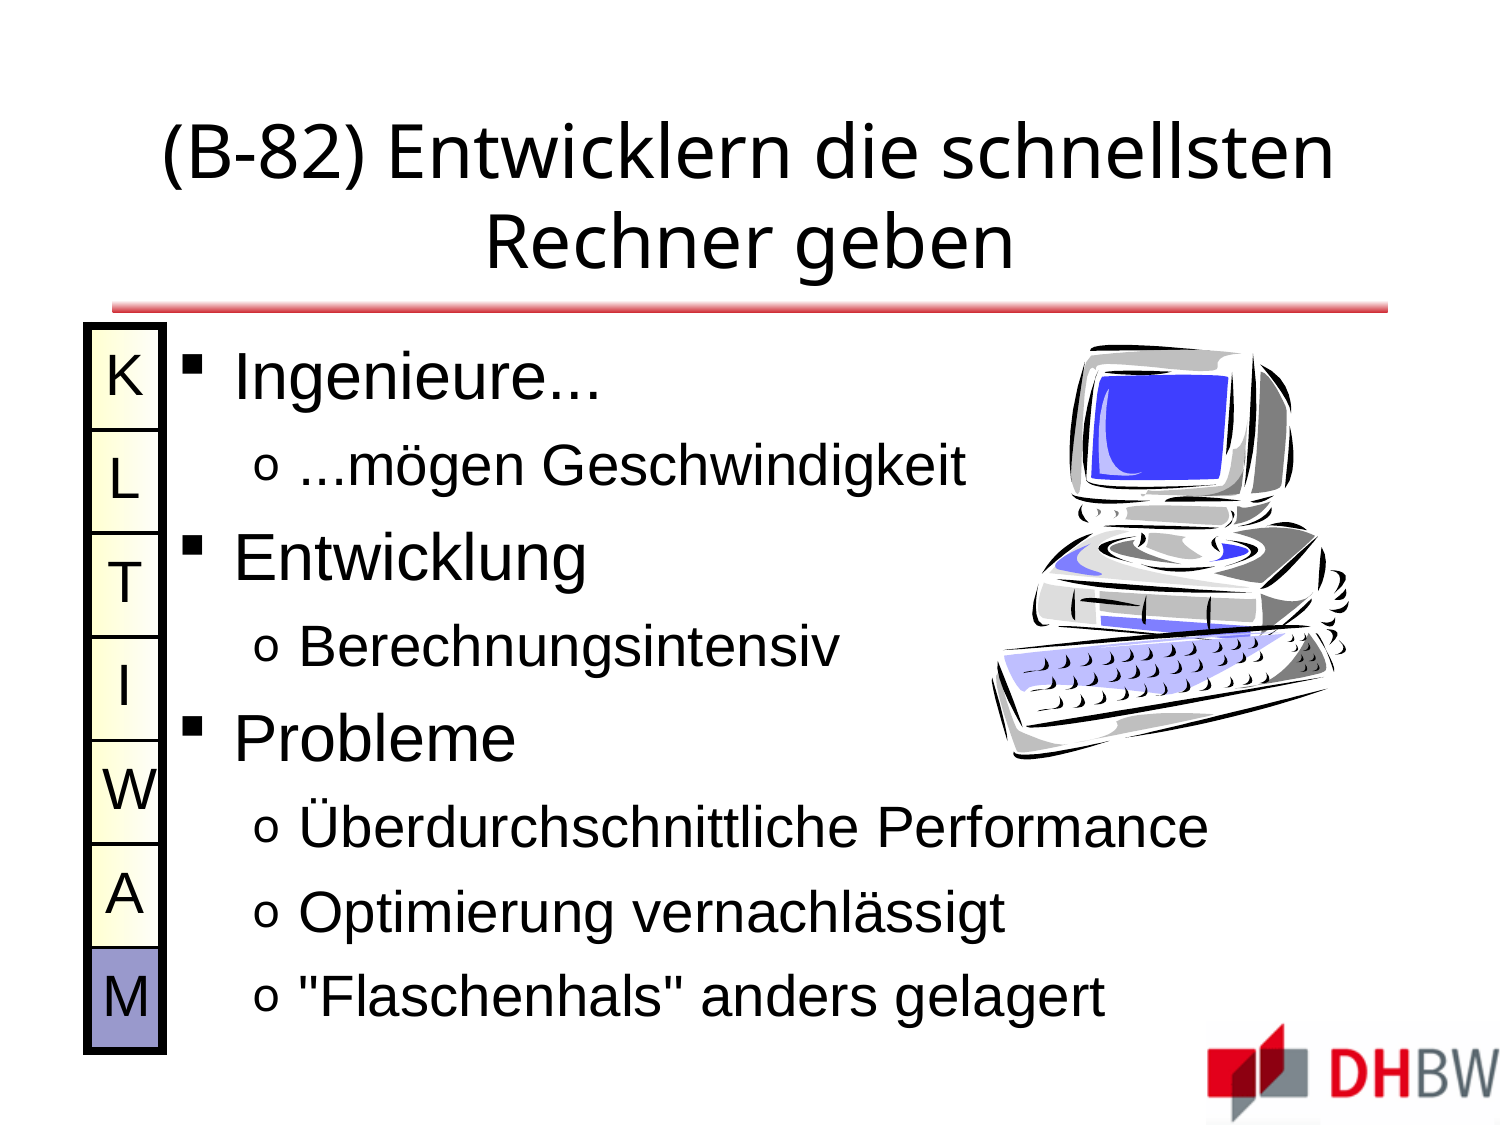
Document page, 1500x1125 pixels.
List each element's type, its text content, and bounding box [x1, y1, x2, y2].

picture [1206, 1021, 1500, 1125]
table_cell L [92, 432, 158, 531]
table_cell A [92, 846, 158, 946]
table_cell W [92, 742, 158, 842]
table_header K [92, 330, 158, 428]
table_cell M [92, 949, 158, 1047]
table_cell I [92, 639, 158, 739]
table_cell T [92, 535, 158, 635]
list Ingenieure... ...mögen Geschwindigkeit Entwicklung Berechnungsintensiv Probleme Überdurchschnittliche Performance Optimierung vernachlässigt "Flaschenhals" anders gelagert [167, 324, 1250, 1051]
picture [987, 324, 1363, 775]
title (B-82) Entwicklern die schnellsten Rechner geben [112, 96, 1388, 292]
